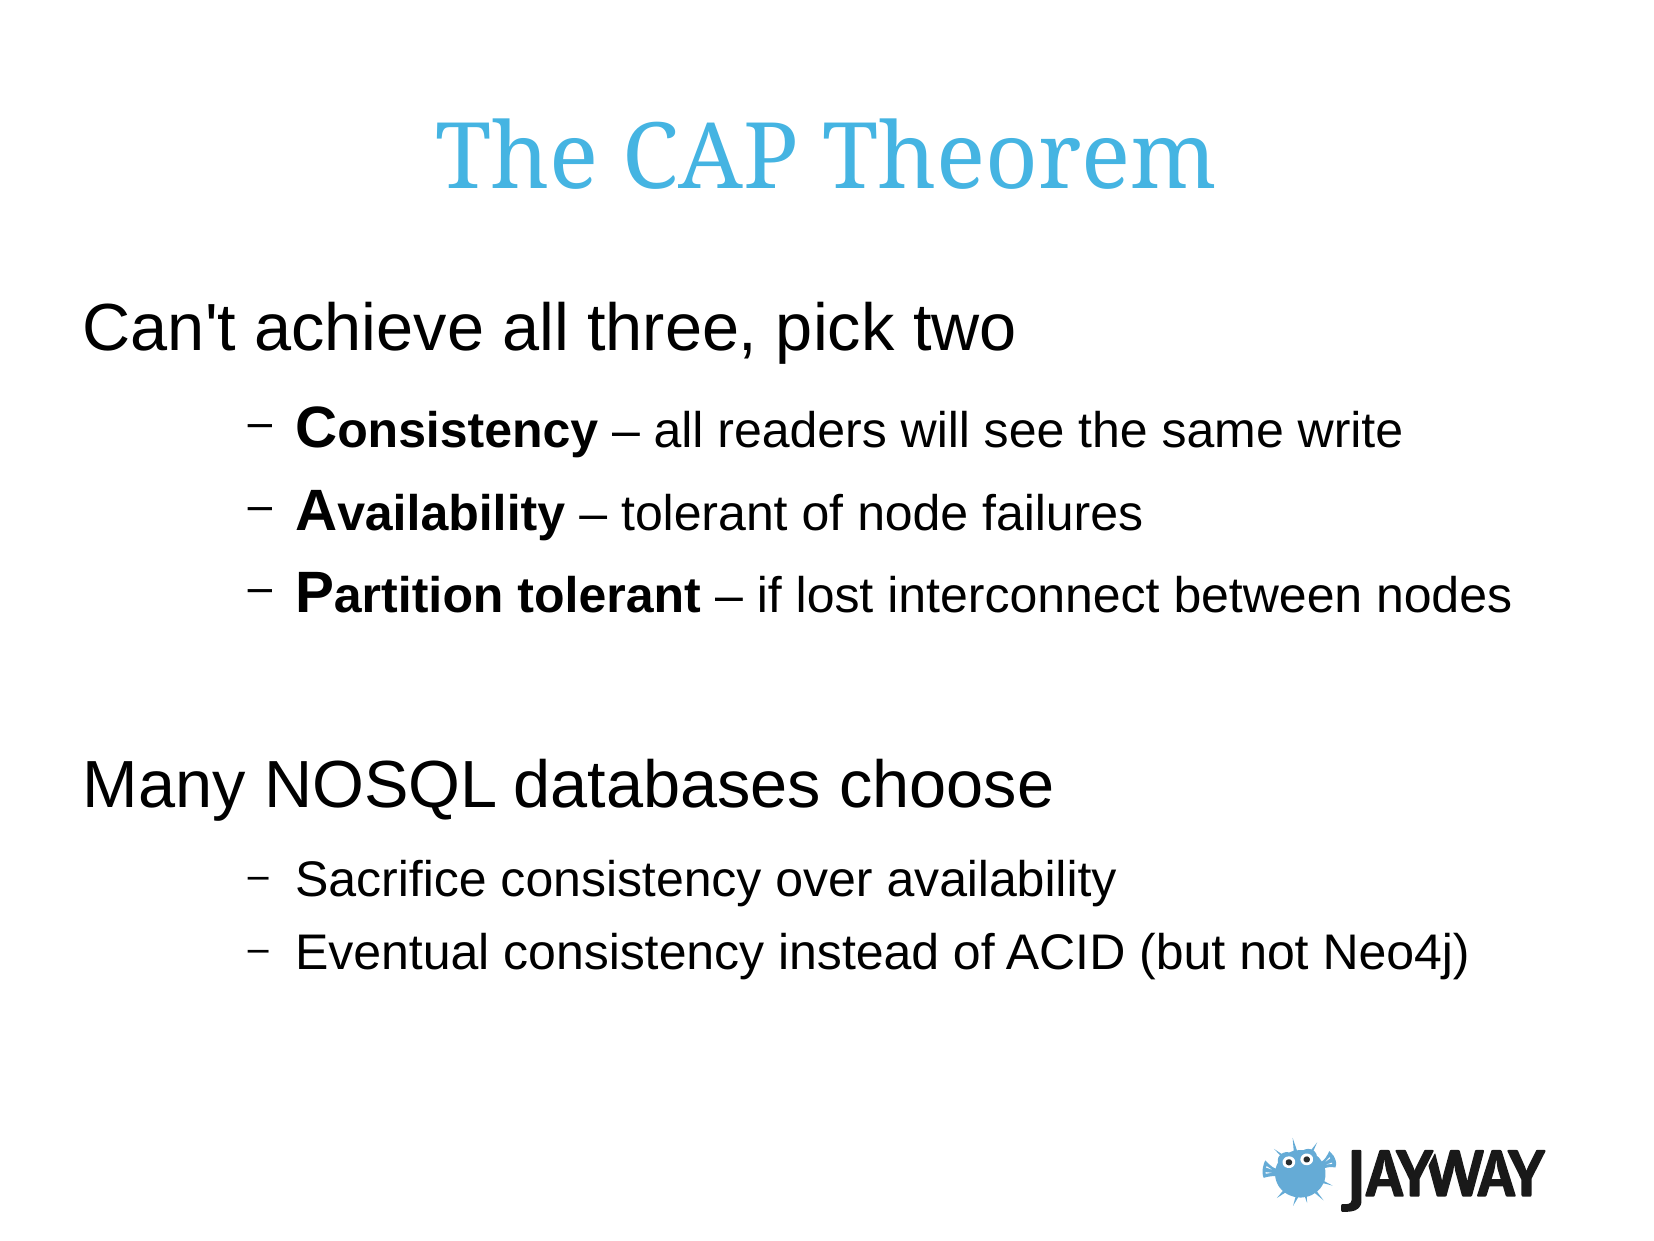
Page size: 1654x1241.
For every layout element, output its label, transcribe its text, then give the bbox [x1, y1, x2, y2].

title The CAP Theorem [82, 56, 1571, 250]
list Can't achieve all three, pick two Consistency – all readers will see the same write Availability – tolerant of node failures Partition tolerant – if lost interconnect between nodes Many NOSQL databases choose Sacrifice consistency over availability Eventual consistency instead of ACID (but not Neo4j) [82, 290, 1571, 1109]
